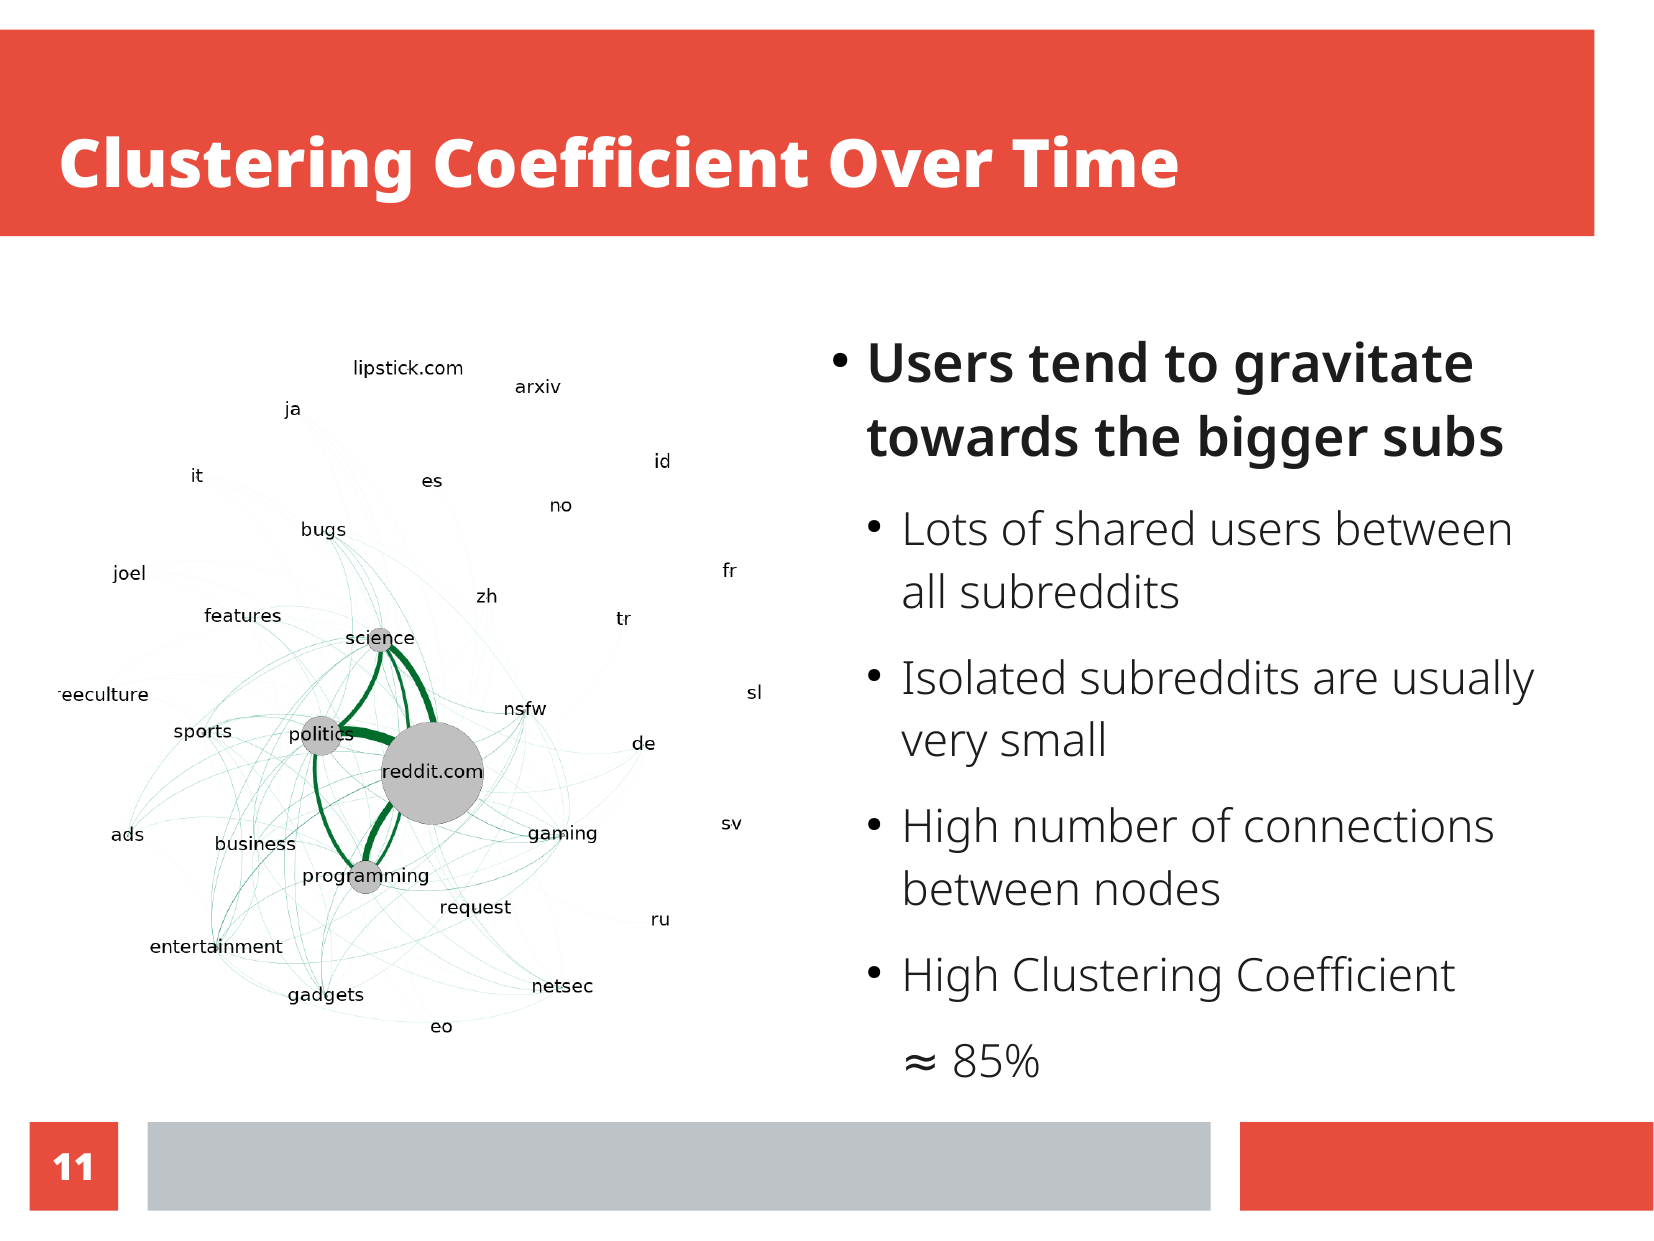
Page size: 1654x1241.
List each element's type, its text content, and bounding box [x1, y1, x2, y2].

list Users tend to gravitate towards the bigger subs Lots of shared users between all subreddits Isolated subreddits are usually very small High number of connections between nodes High Clustering Coefficient ≈ 85% [830, 324, 1566, 1093]
title Clustering Coefficient Over Time [59, 59, 1595, 207]
picture [58, 341, 794, 1077]
